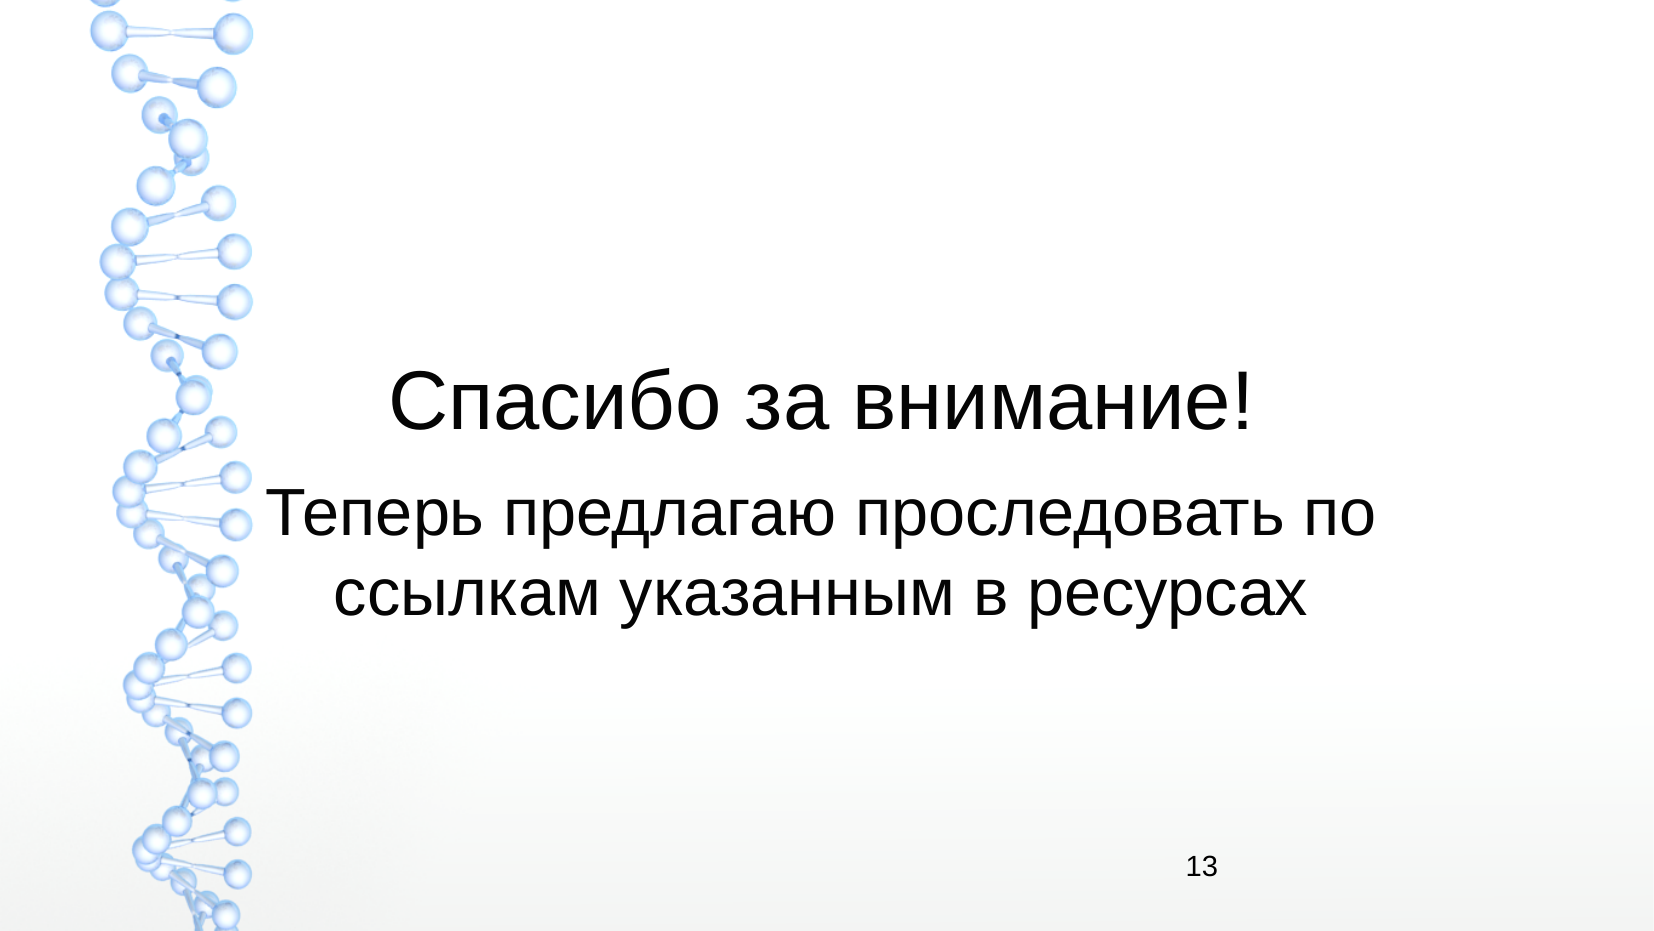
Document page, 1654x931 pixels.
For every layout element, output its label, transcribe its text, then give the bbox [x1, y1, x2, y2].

text_box [1185, 847, 1571, 912]
list Спасибо за внимание! Теперь предлагаю проследовать по ссылкам указанным в ресурсах [265, 224, 1595, 764]
